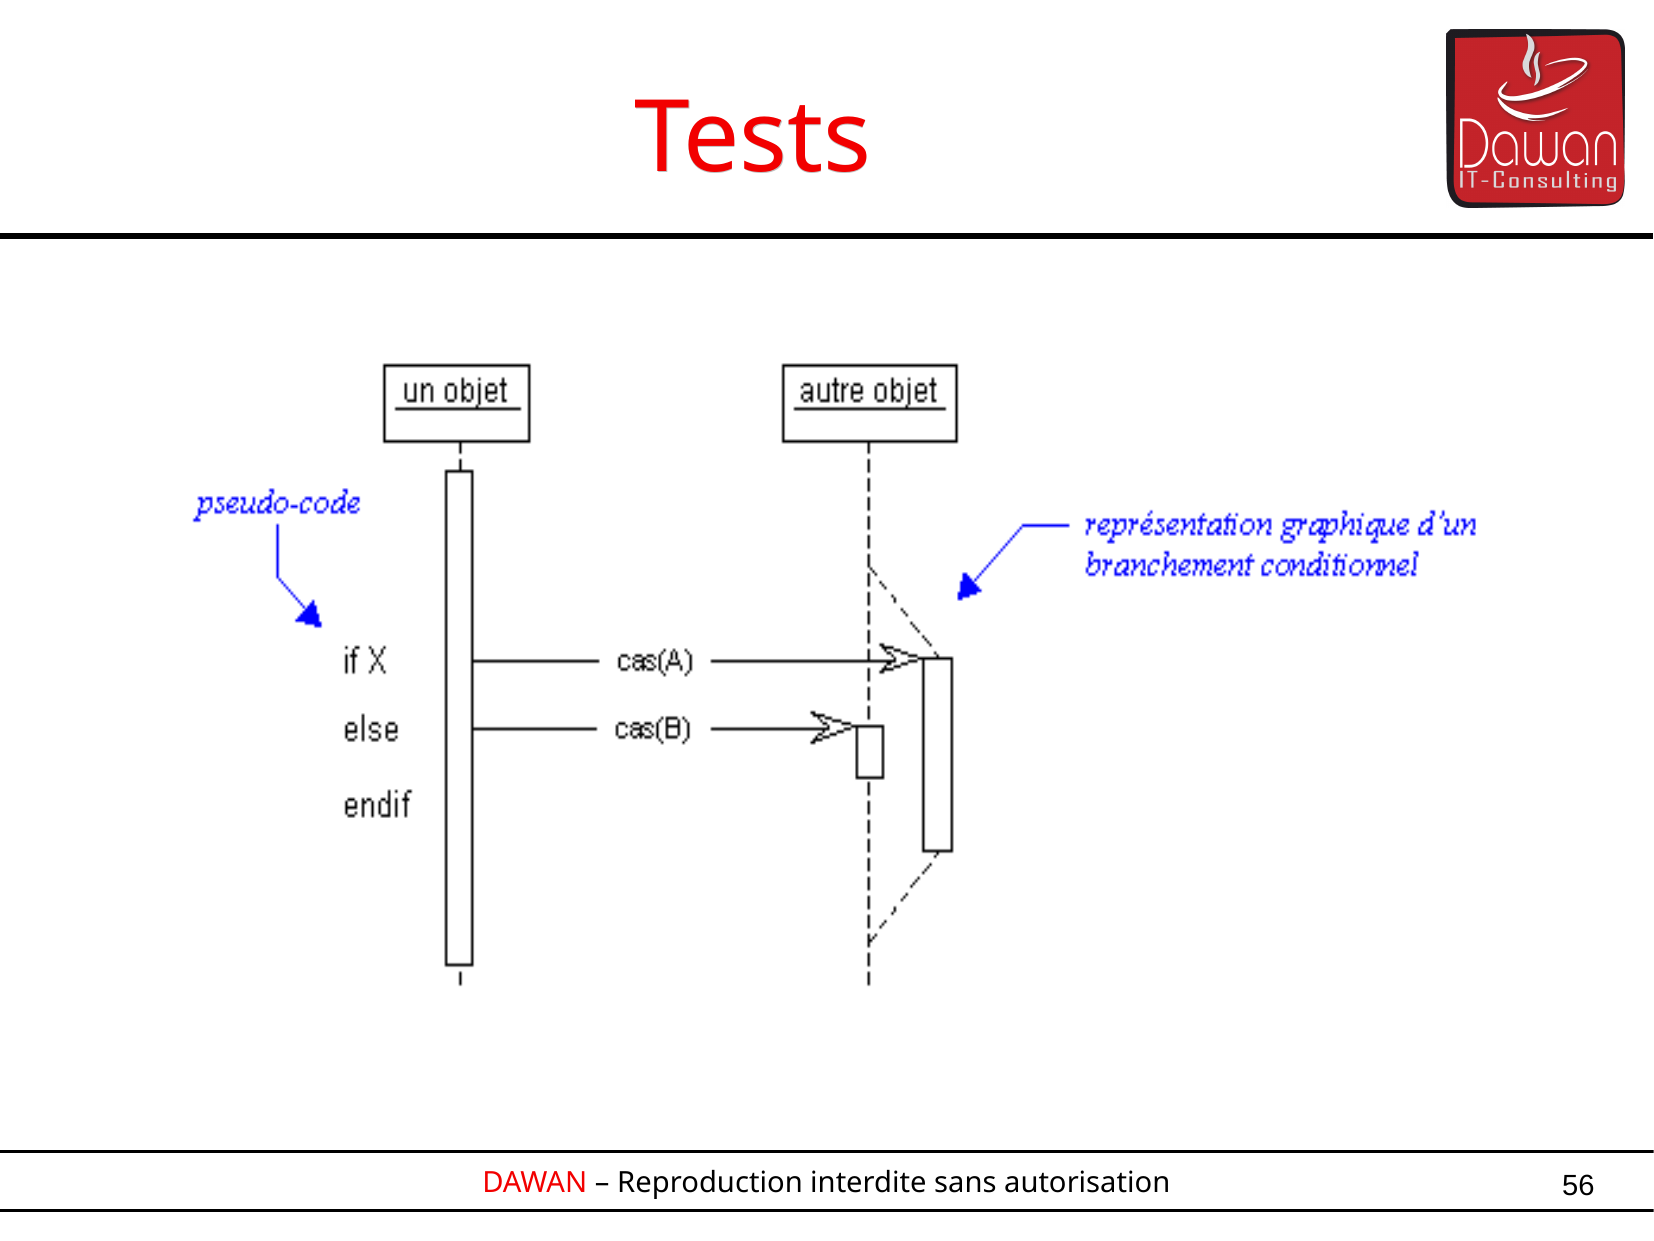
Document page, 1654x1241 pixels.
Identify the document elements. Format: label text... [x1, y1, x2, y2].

title Tests [59, 29, 1447, 237]
picture [175, 346, 1495, 1016]
picture [1447, 29, 1625, 208]
